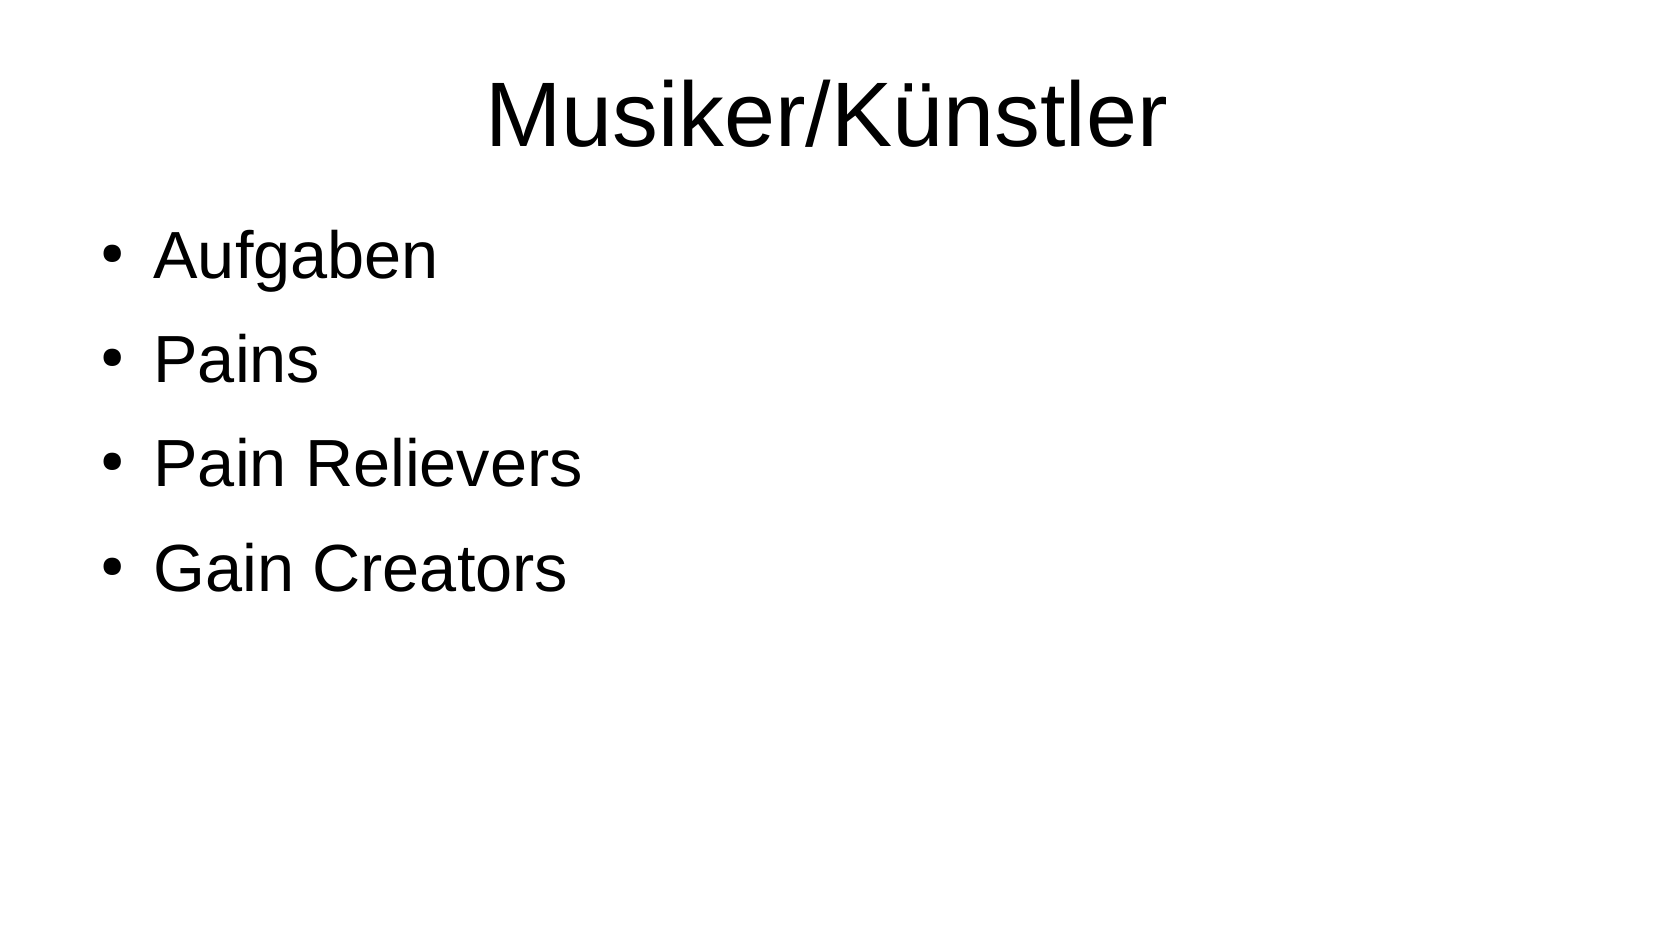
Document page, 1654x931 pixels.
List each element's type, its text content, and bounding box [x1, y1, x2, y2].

list Aufgaben Pains Pain Relievers Gain Creators [82, 217, 1571, 916]
title Musiker/Künstler [82, 37, 1571, 193]
